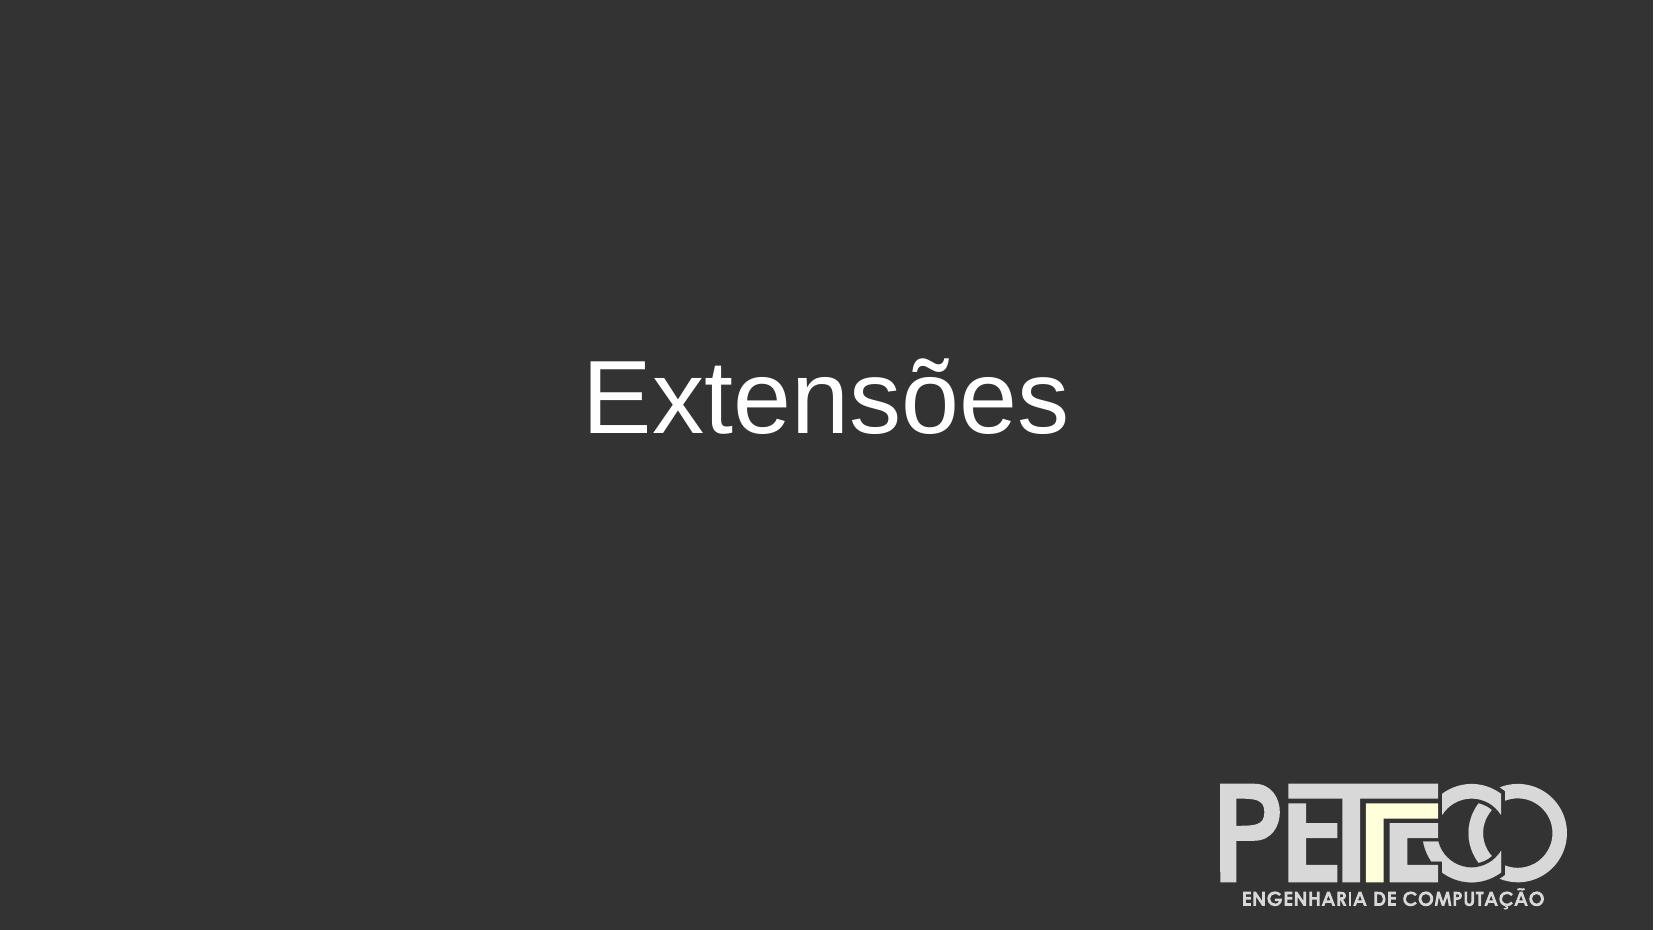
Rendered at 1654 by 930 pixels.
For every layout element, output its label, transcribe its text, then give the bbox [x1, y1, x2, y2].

subtitle Extensões [82, 37, 1571, 757]
